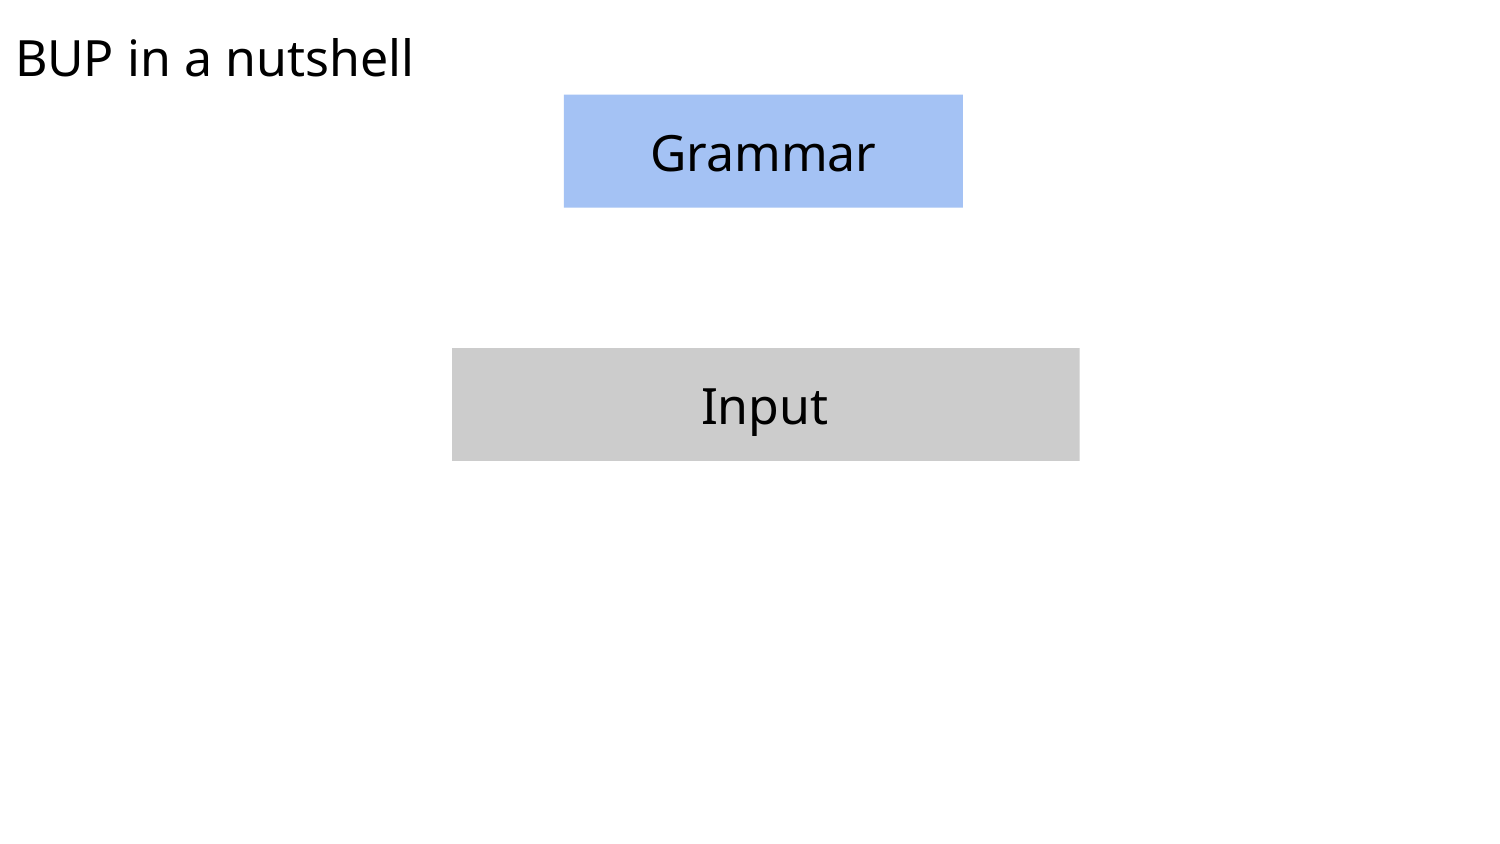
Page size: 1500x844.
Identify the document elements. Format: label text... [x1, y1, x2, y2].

text_box [854, 348, 1080, 461]
text_box Input [676, 348, 854, 461]
text_box [452, 348, 676, 461]
text_box BUP in a nutshell [0, 0, 564, 113]
text_box Grammar [563, 94, 963, 208]
